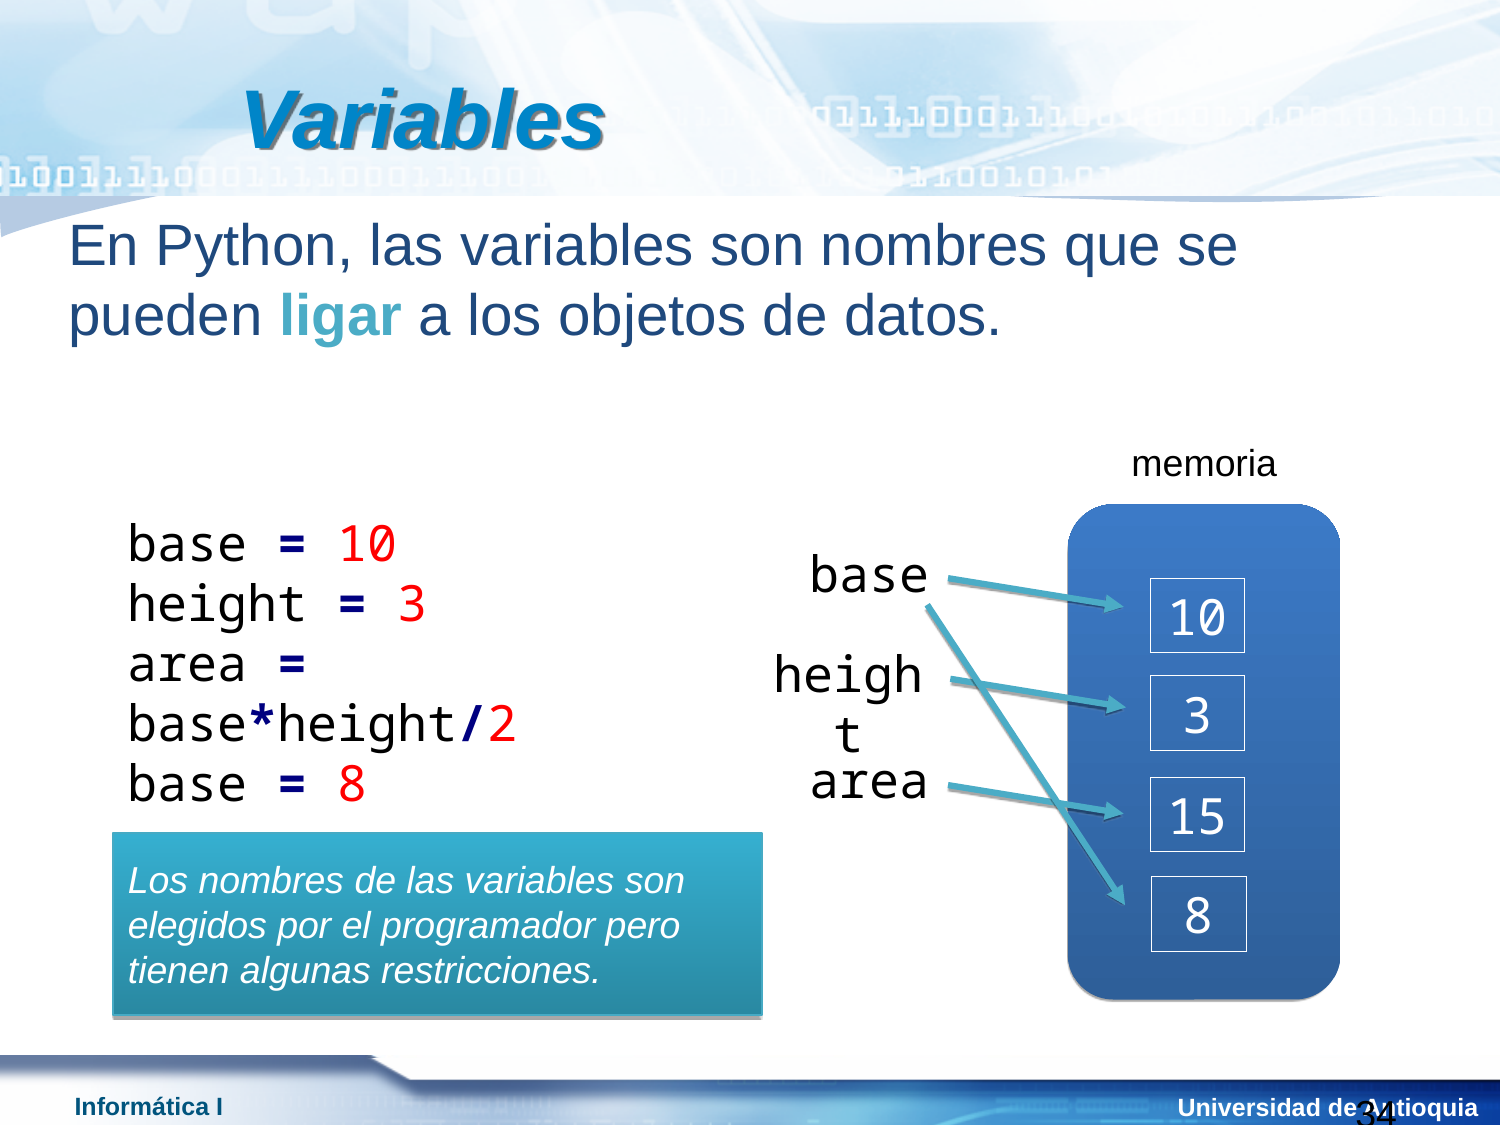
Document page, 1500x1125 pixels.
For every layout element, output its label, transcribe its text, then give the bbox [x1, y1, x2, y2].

text_box [1067, 504, 1341, 1000]
text_box memoria [1095, 432, 1313, 492]
picture [0, 0, 1500, 196]
text_box Los nombres de las variables son elegidos por el programador pero tienen algunas restricciones. [113, 832, 762, 1015]
text_box 3 [1150, 675, 1245, 751]
text_box 10 [1150, 578, 1245, 653]
text_box area [790, 741, 948, 817]
title Variables [224, 57, 1438, 150]
text_box base [790, 534, 948, 610]
text_box base = 10 height = 3 area = base*height/2 base = 8 [112, 504, 739, 820]
picture [0, 1055, 1500, 1125]
slide_number <número> [1340, 1082, 1500, 1125]
picture [1332, 1105, 1337, 1114]
text_box 8 [1151, 876, 1247, 952]
text_box 15 [1150, 777, 1245, 852]
list En Python, las variables son nombres que se pueden ligar a los objetos de datos. [53, 200, 1459, 1047]
text_box height [745, 635, 951, 771]
